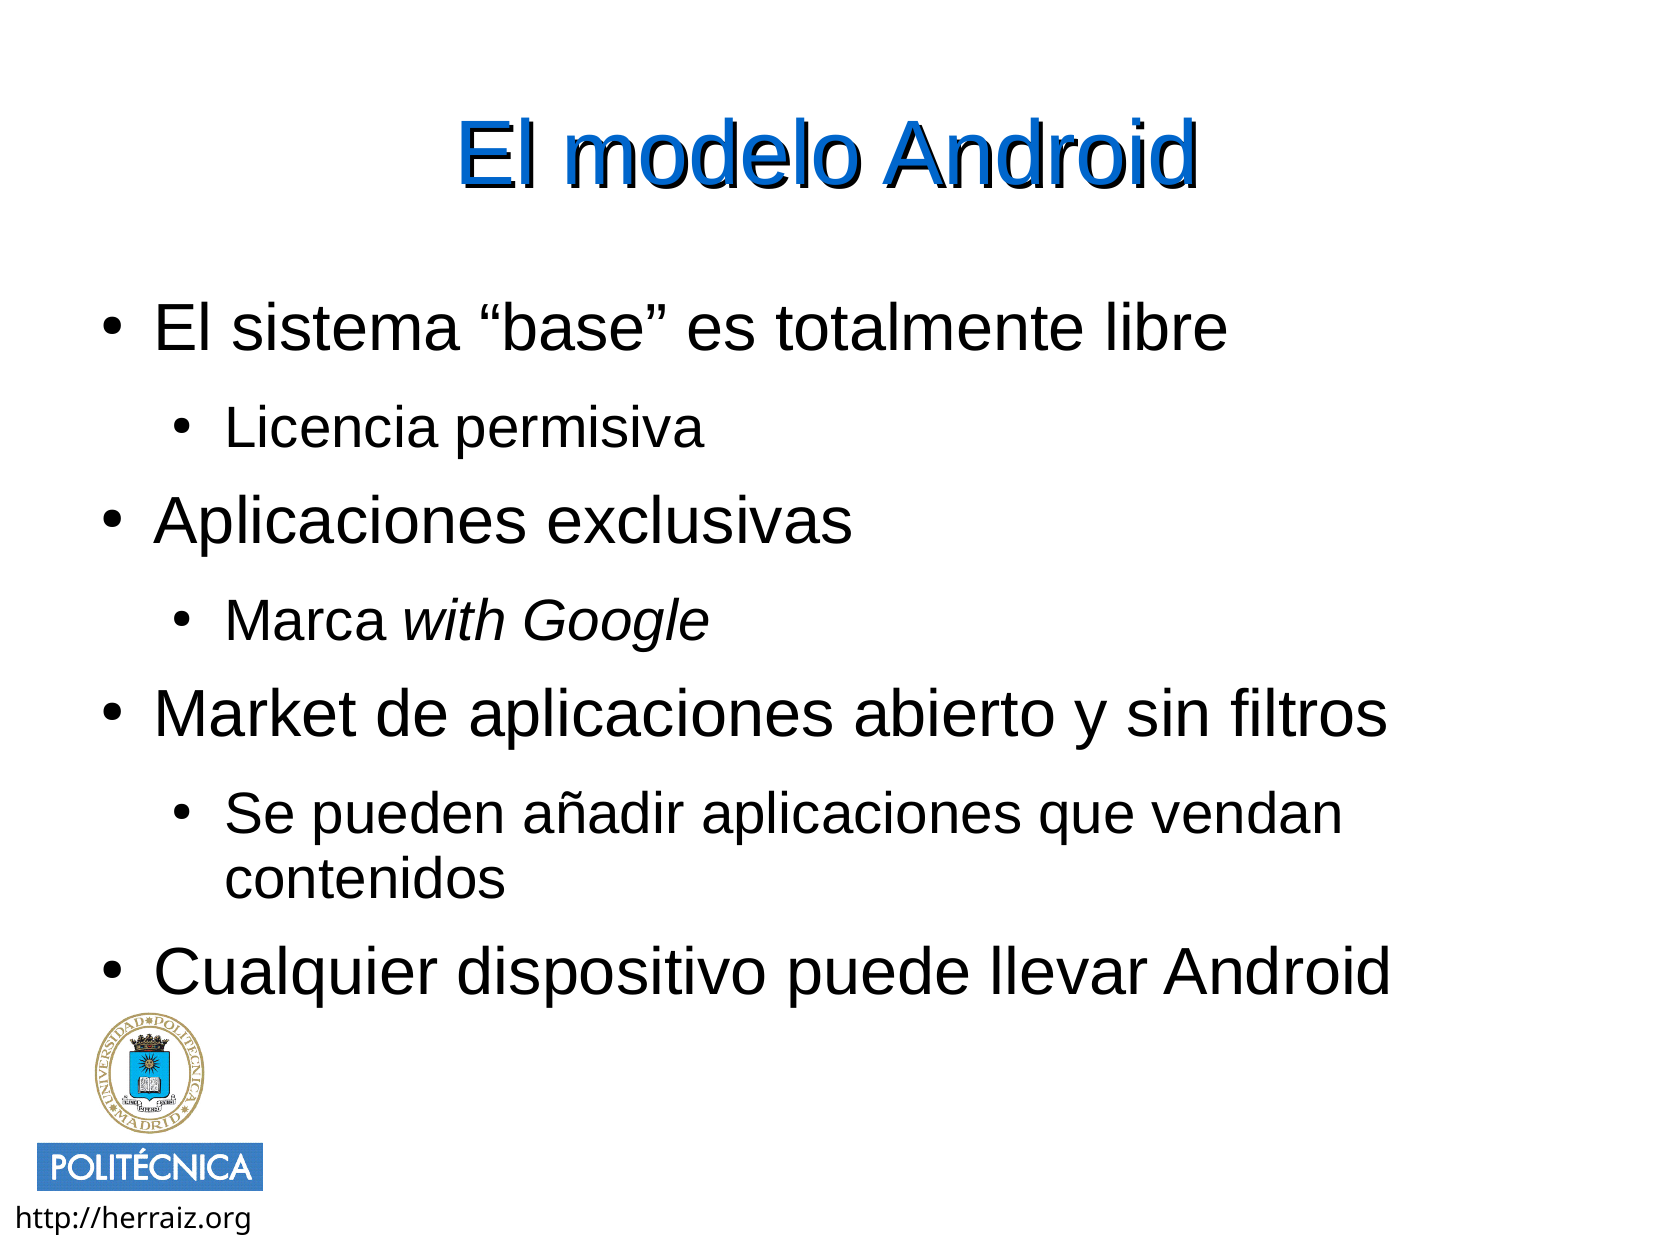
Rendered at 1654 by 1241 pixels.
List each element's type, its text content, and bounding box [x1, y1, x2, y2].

picture [37, 1012, 263, 1191]
title El modelo Android [82, 49, 1571, 257]
list El sistema “base” es totalmente libre Licencia permisiva Aplicaciones exclusivas Marca with Google Market de aplicaciones abierto y sin filtros Se pueden añadir aplicaciones que vendan contenidos Cualquier dispositivo puede llevar Android [82, 290, 1571, 1109]
